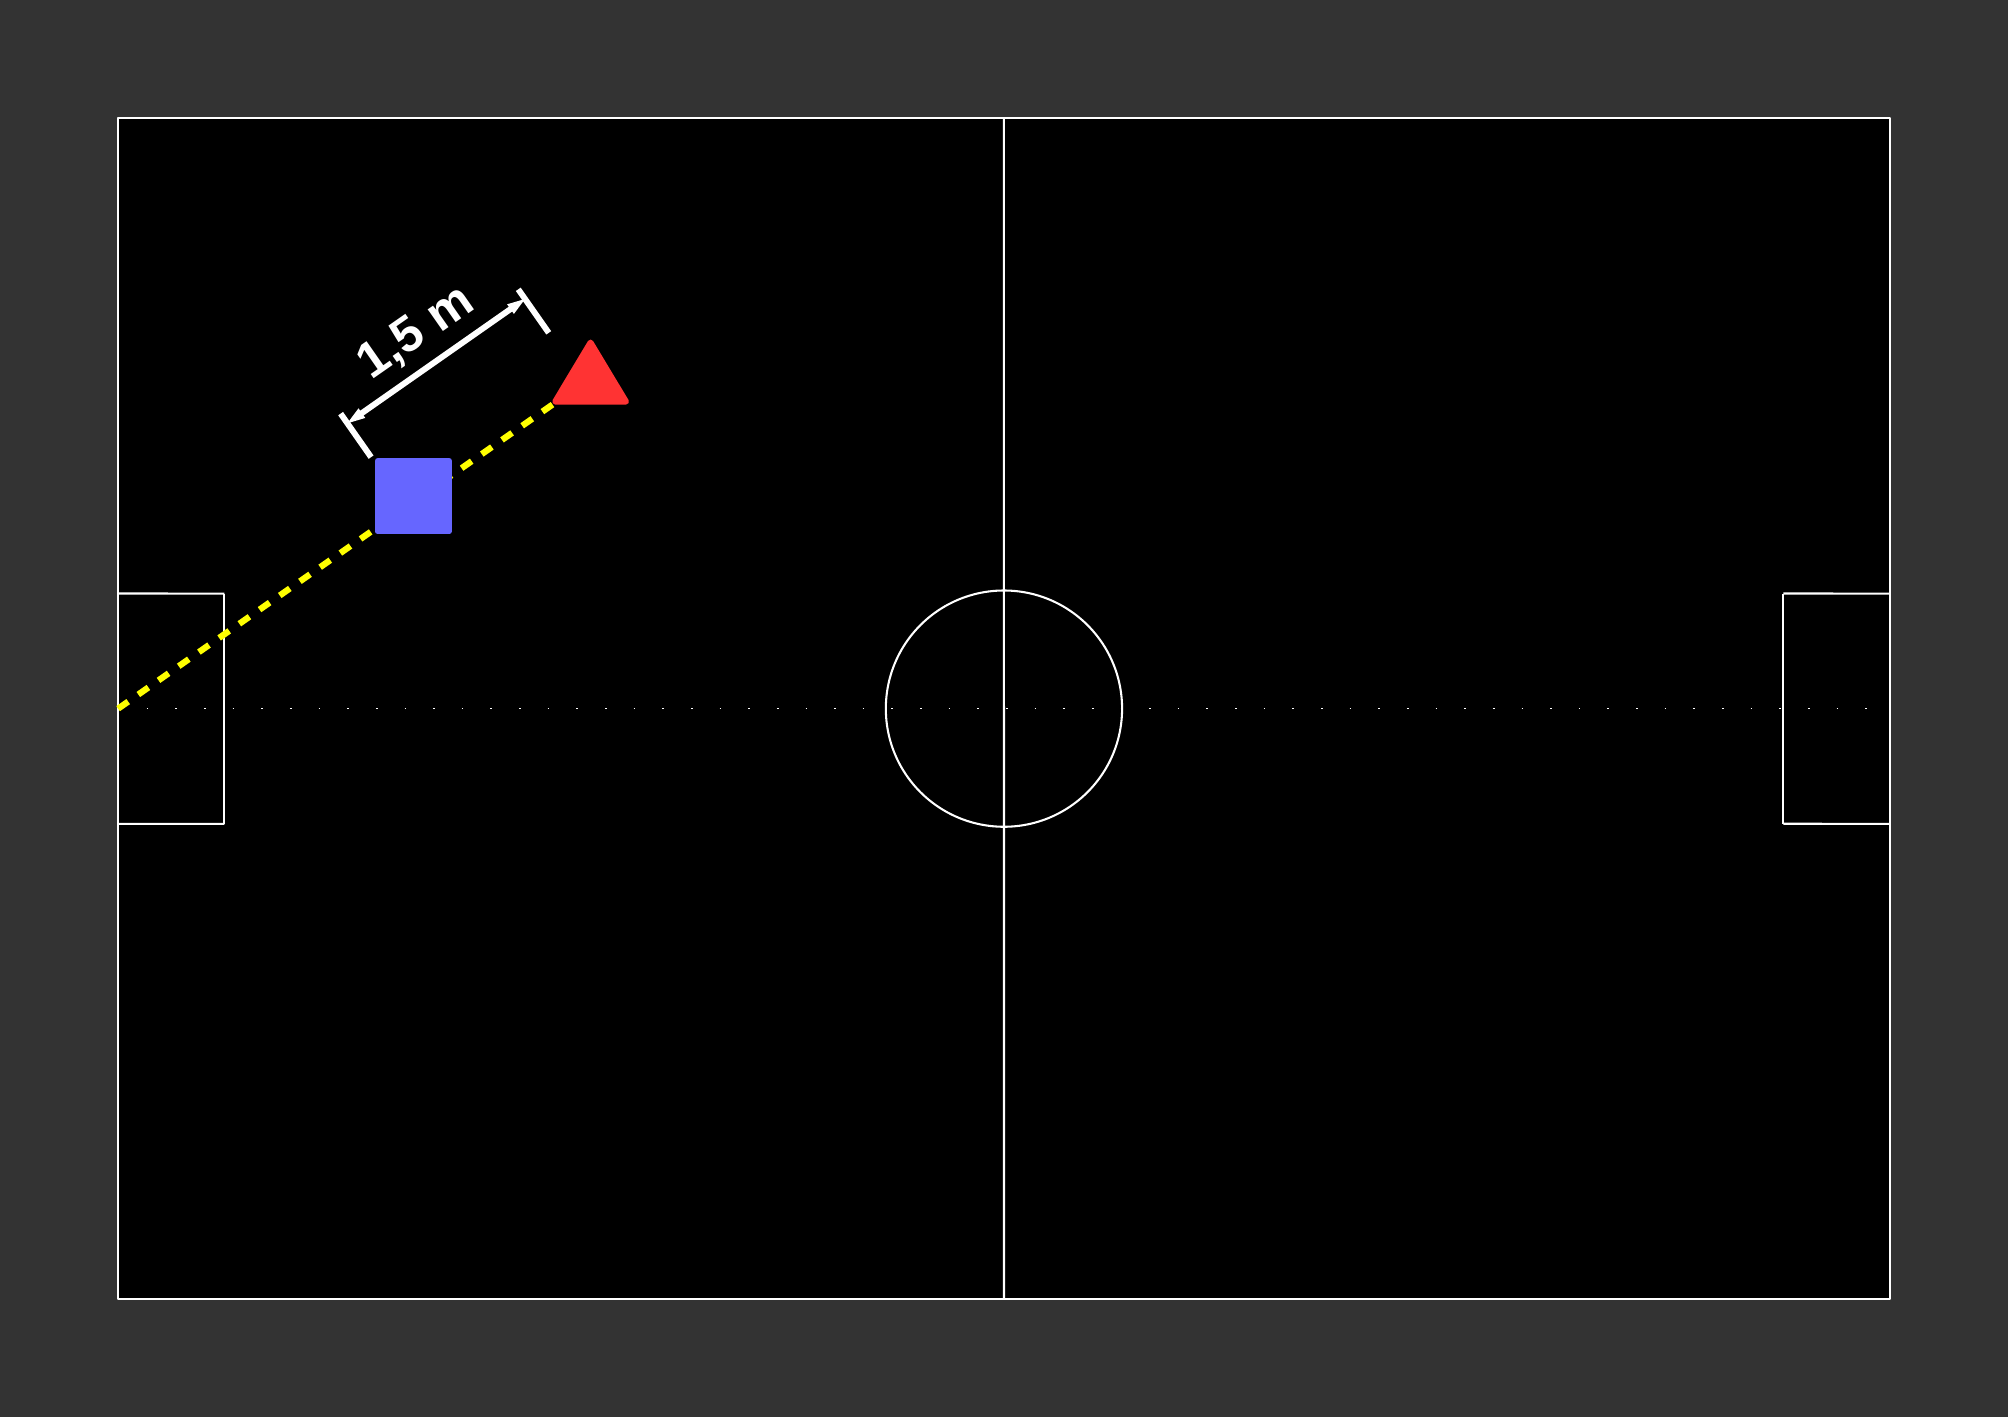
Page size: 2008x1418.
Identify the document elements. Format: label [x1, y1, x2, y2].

text_box [1005, 592, 1121, 825]
text_box [118, 118, 1002, 1300]
text_box [1784, 595, 1890, 822]
text_box [1005, 118, 1890, 1300]
text_box [887, 592, 1002, 825]
text_box [118, 595, 223, 822]
